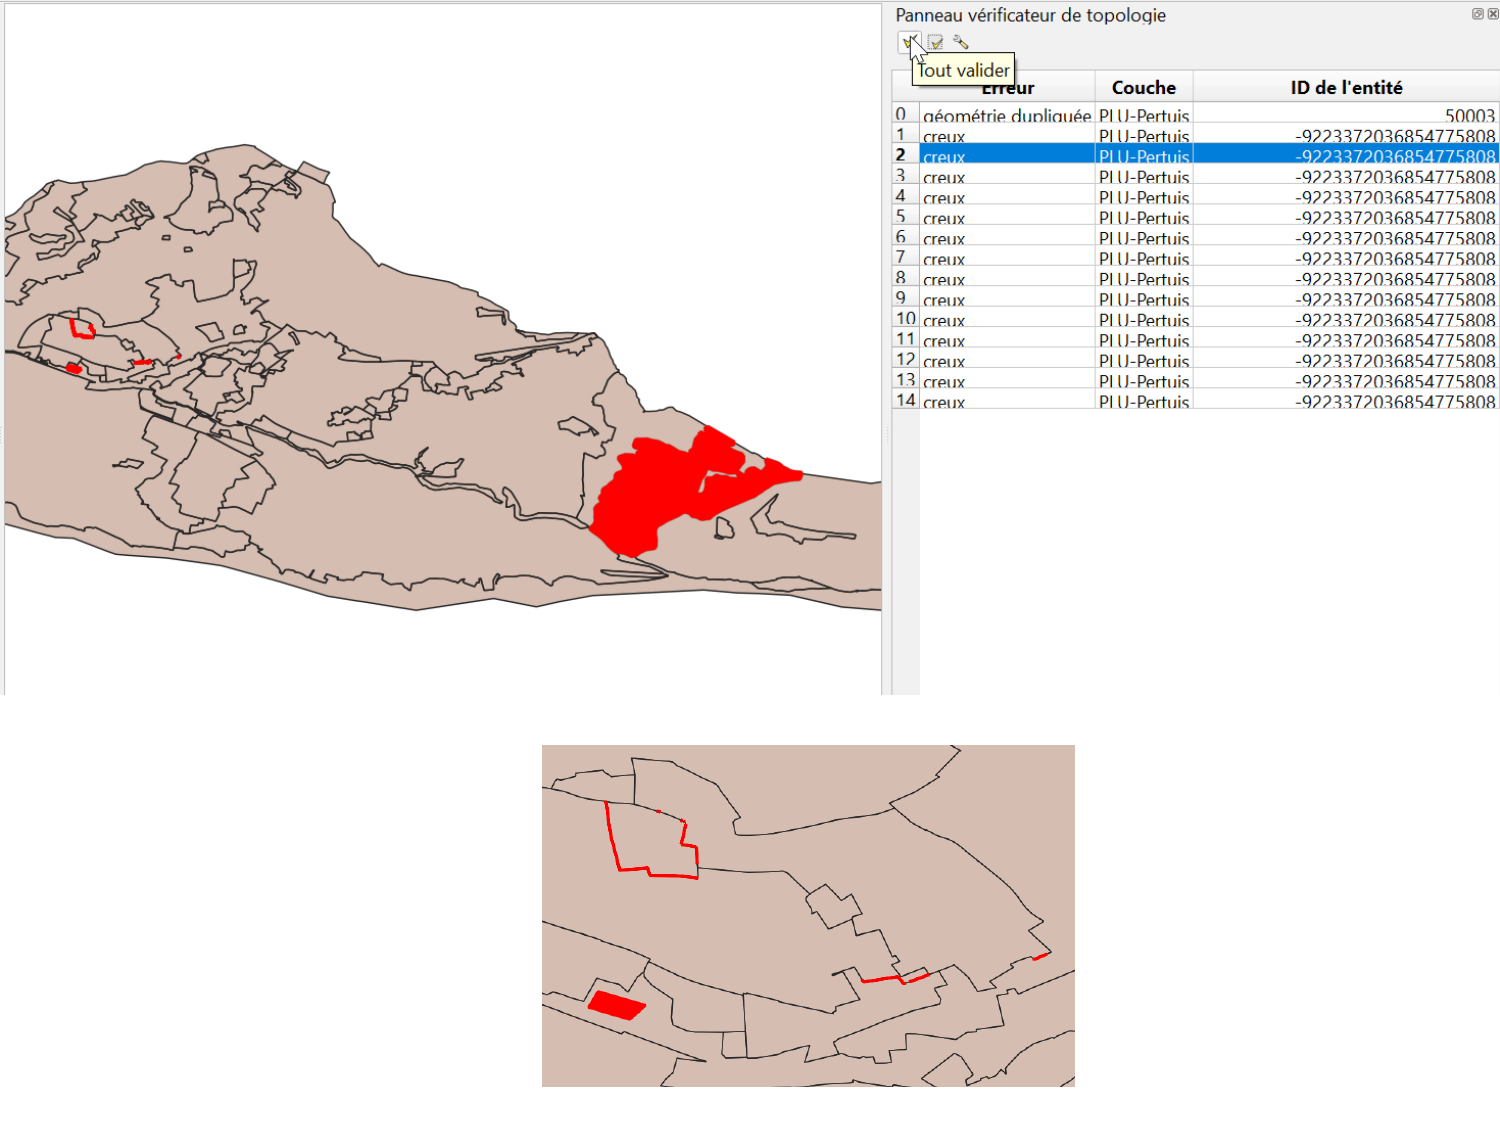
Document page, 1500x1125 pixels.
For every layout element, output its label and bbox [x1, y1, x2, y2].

picture [542, 745, 1075, 1087]
picture [0, 0, 1500, 695]
